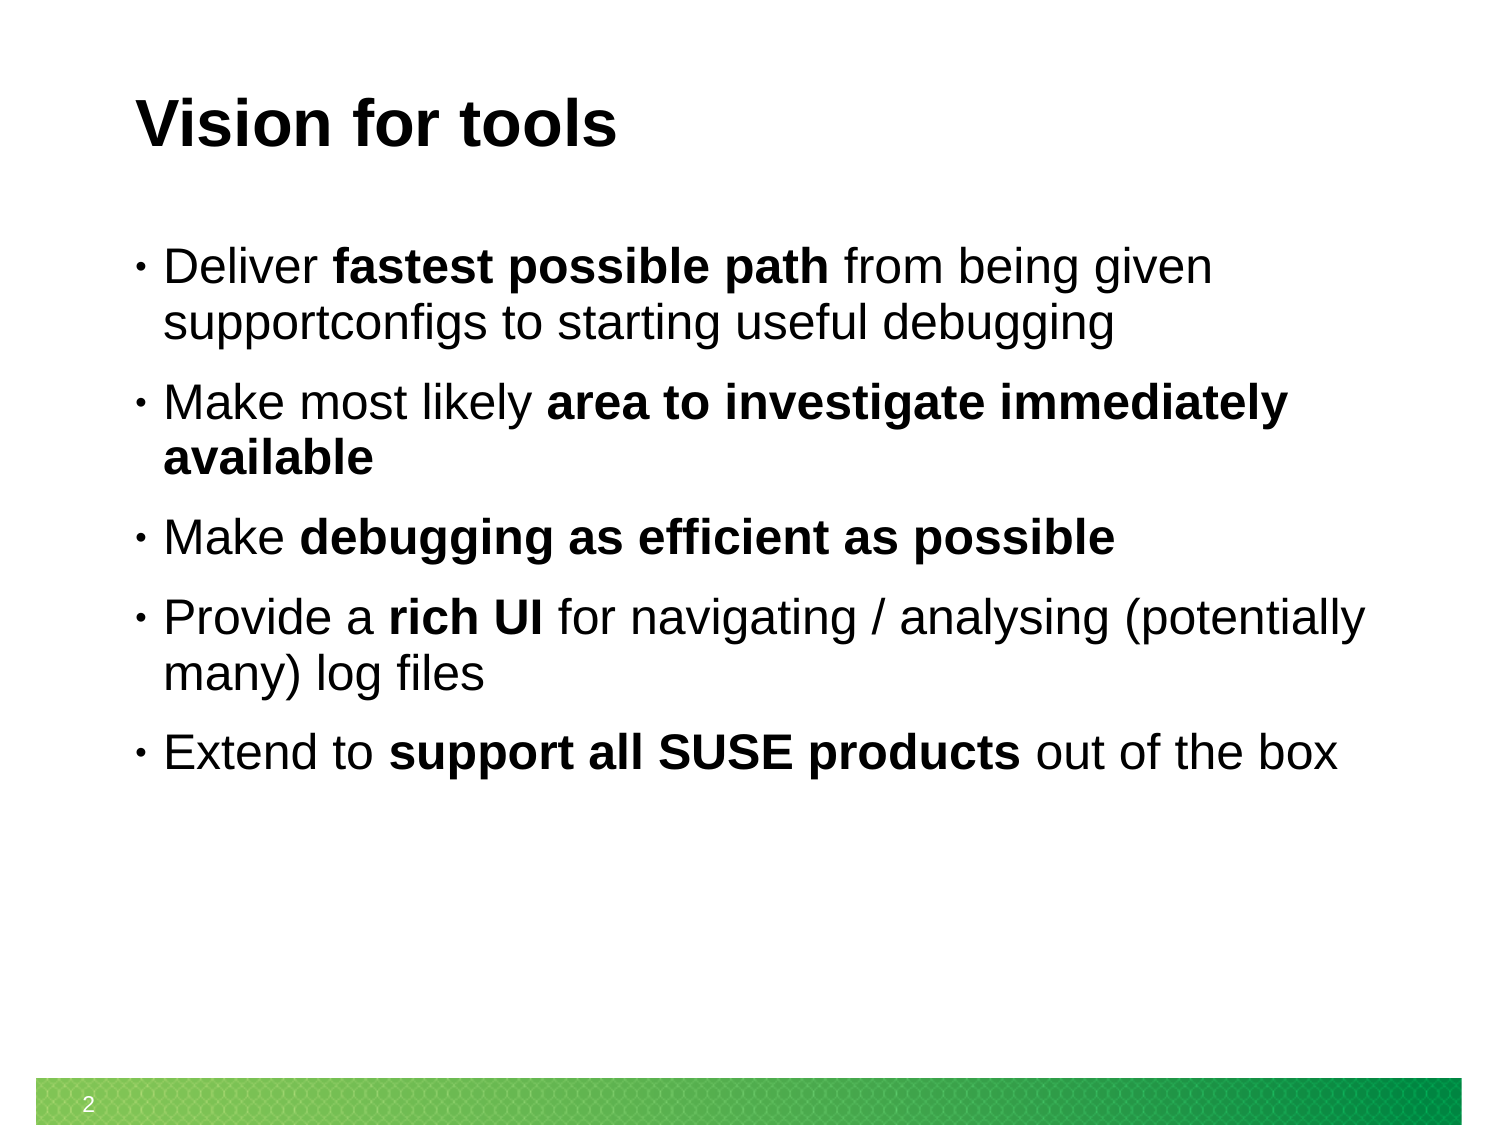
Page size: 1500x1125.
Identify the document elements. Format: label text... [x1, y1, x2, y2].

picture [36, 1078, 1462, 1125]
list Deliver fastest possible path from being given supportconfigs to starting useful debugging Make most likely area to investigate immediately available Make debugging as efficient as possible Provide a rich UI for navigating / analysing (potentially many) log files Extend to support all SUSE products out of the box [135, 238, 1372, 892]
title Vision for tools [135, 41, 1372, 204]
